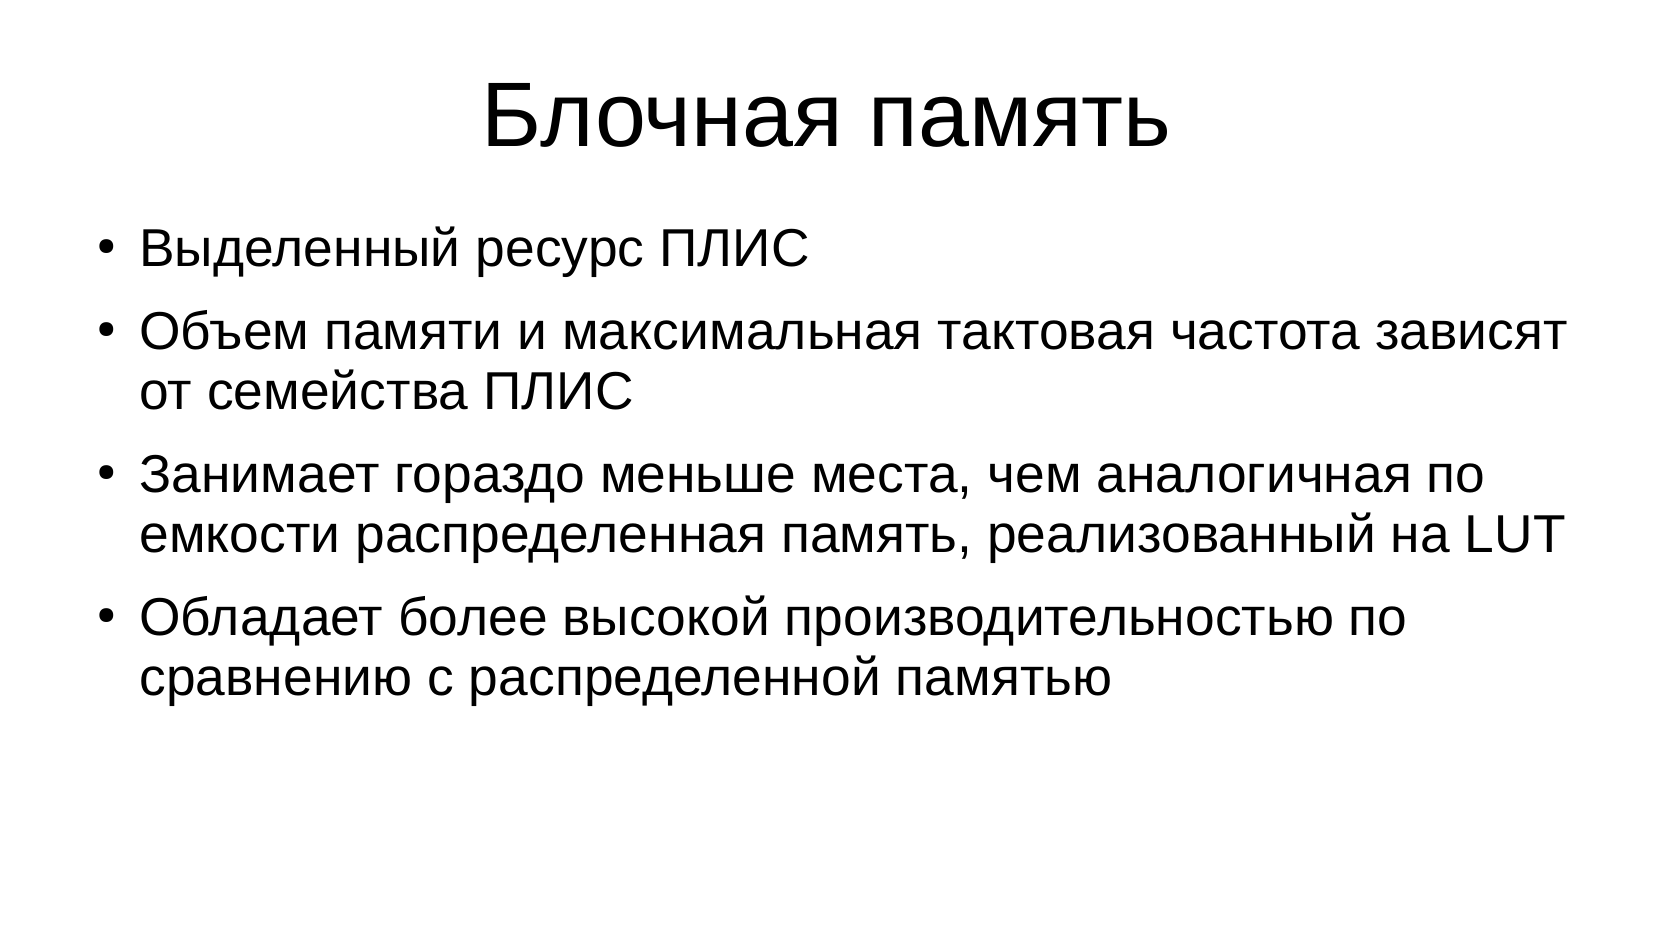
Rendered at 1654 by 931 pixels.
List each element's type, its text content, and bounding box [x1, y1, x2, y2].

list Выделенный ресурс ПЛИС Объем памяти и максимальная тактовая частота зависят от семейства ПЛИС Занимает гораздо меньше места, чем аналогичная по емкости распределенная память, реализованный на LUT Обладает более высокой производительностью по сравнению с распределенной памятью [82, 217, 1571, 758]
title Блочная память [82, 37, 1571, 193]
